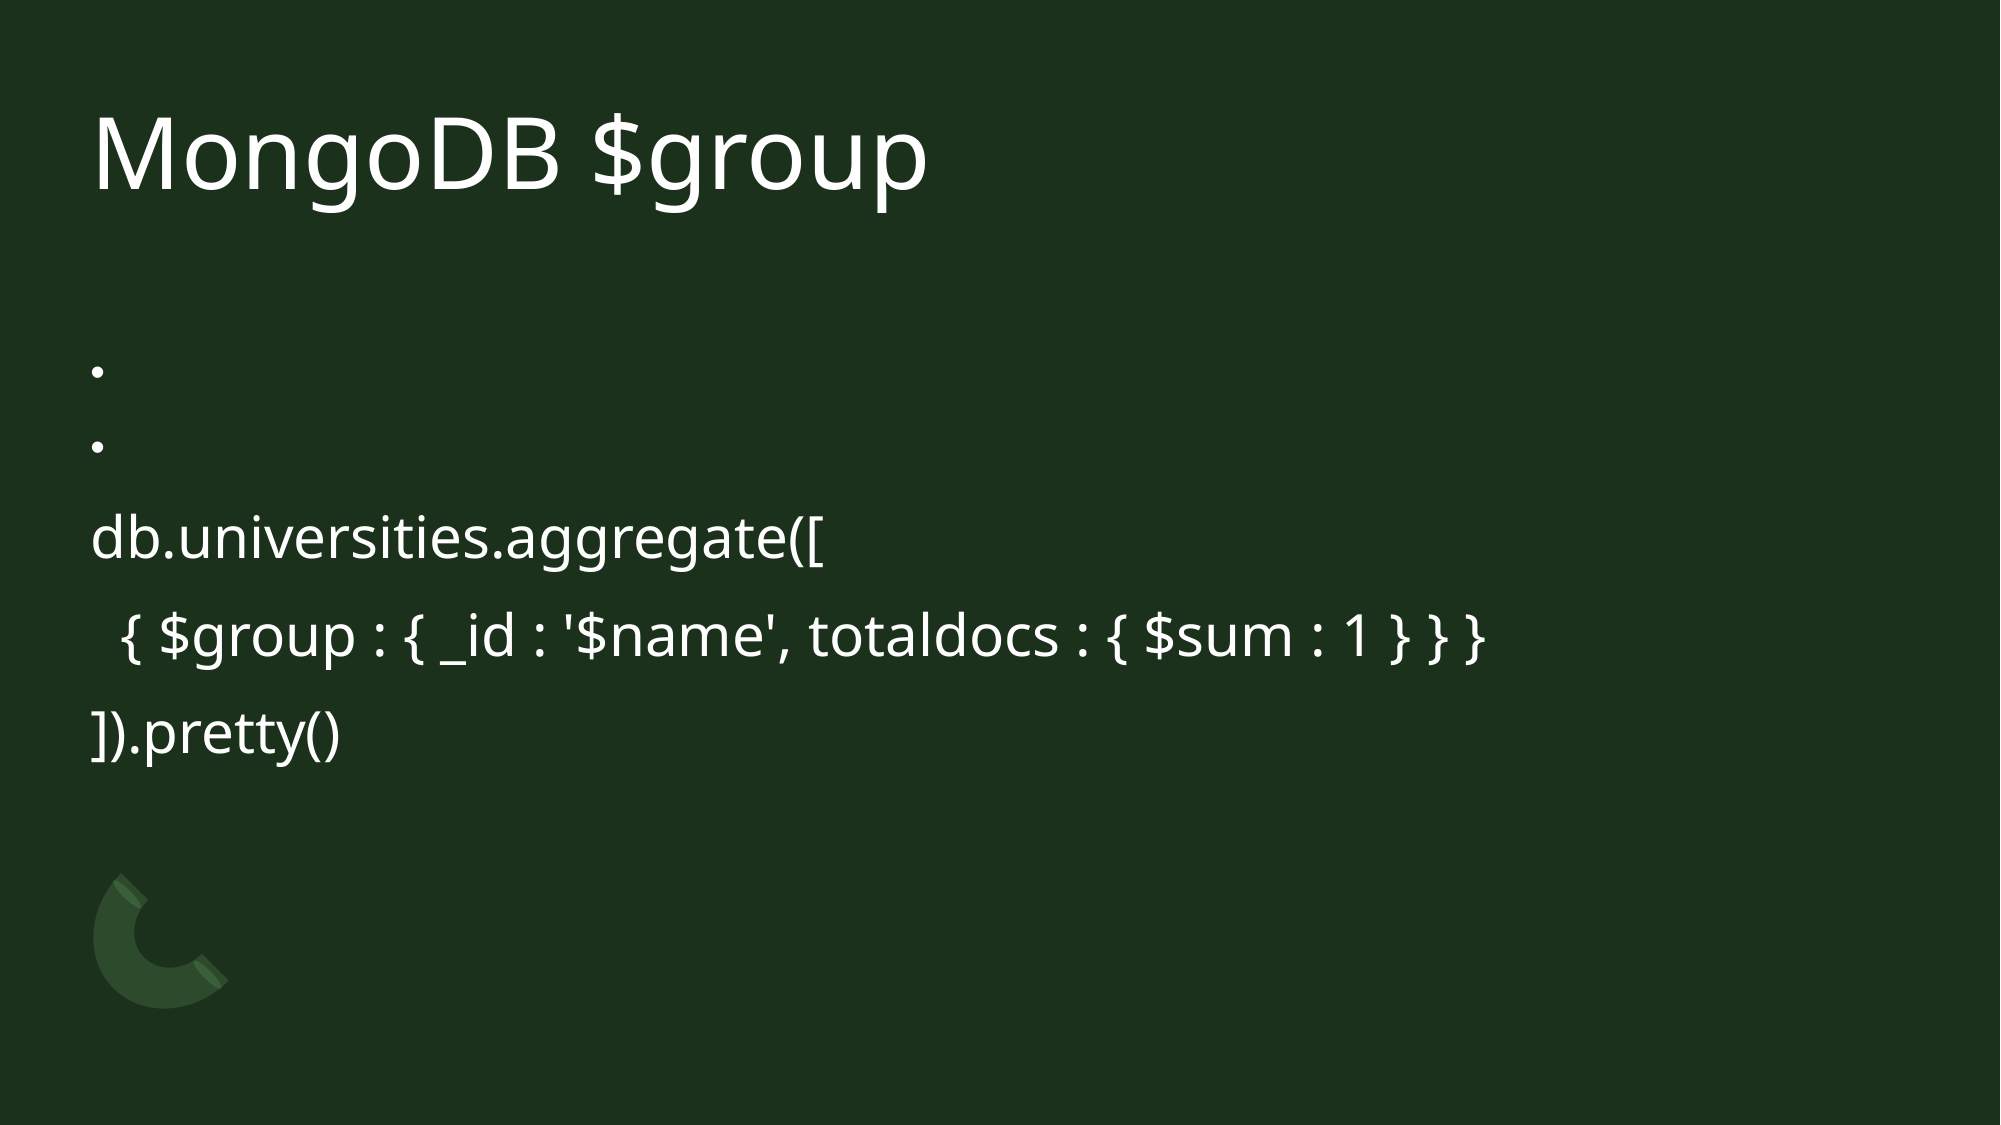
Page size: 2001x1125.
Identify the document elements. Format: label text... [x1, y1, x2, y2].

title MongoDB $group [90, 90, 1910, 309]
list db.universities.aggregate([ { $group : { _id : '$name', totaldocs : { $sum : 1 } } } ]).pretty() [90, 346, 1910, 1000]
